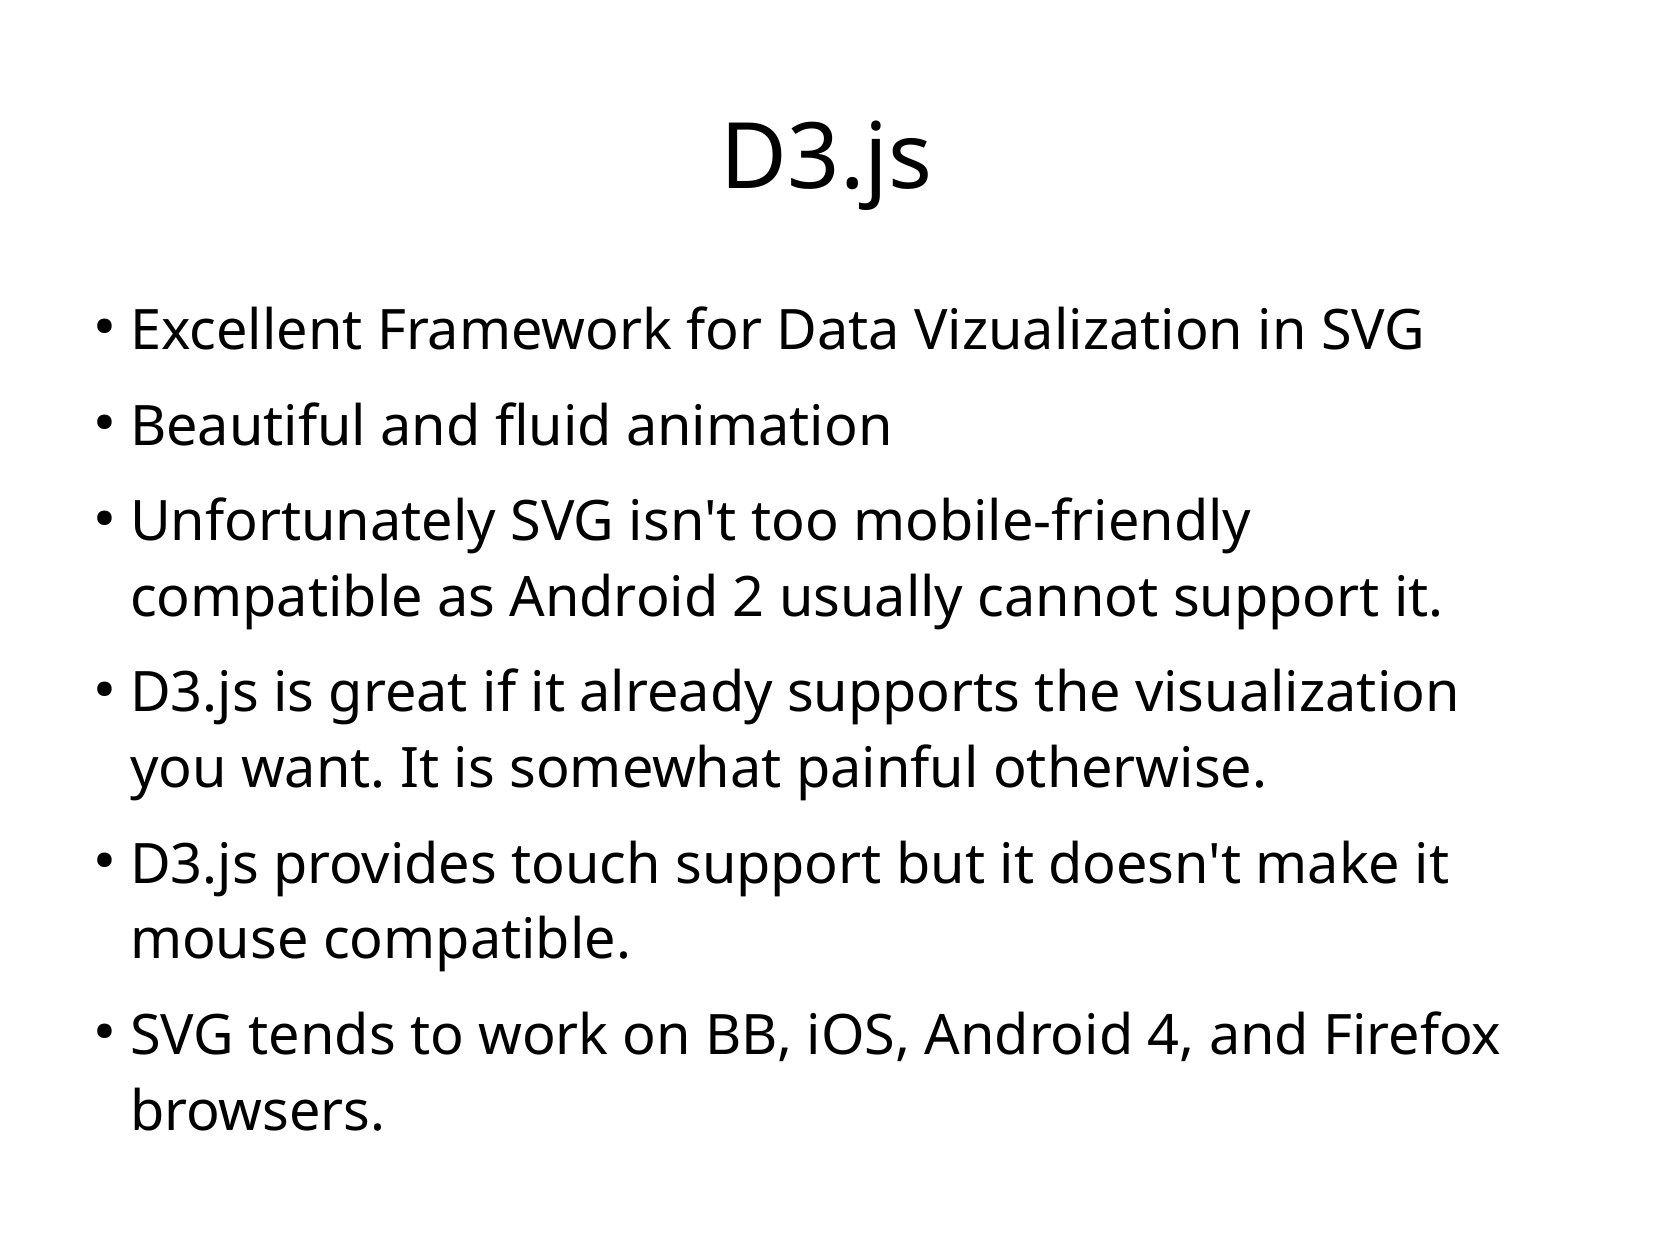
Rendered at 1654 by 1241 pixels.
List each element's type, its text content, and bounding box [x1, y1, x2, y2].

title D3.js [82, 49, 1571, 257]
list Excellent Framework for Data Vizualization in SVG Beautiful and fluid animation Unfortunately SVG isn't too mobile-friendly compatible as Android 2 usually cannot support it. D3.js is great if it already supports the visualization you want. It is somewhat painful otherwise. D3.js provides touch support but it doesn't make it mouse compatible. SVG tends to work on BB, iOS, Android 4, and Firefox browsers. [82, 290, 1538, 1170]
